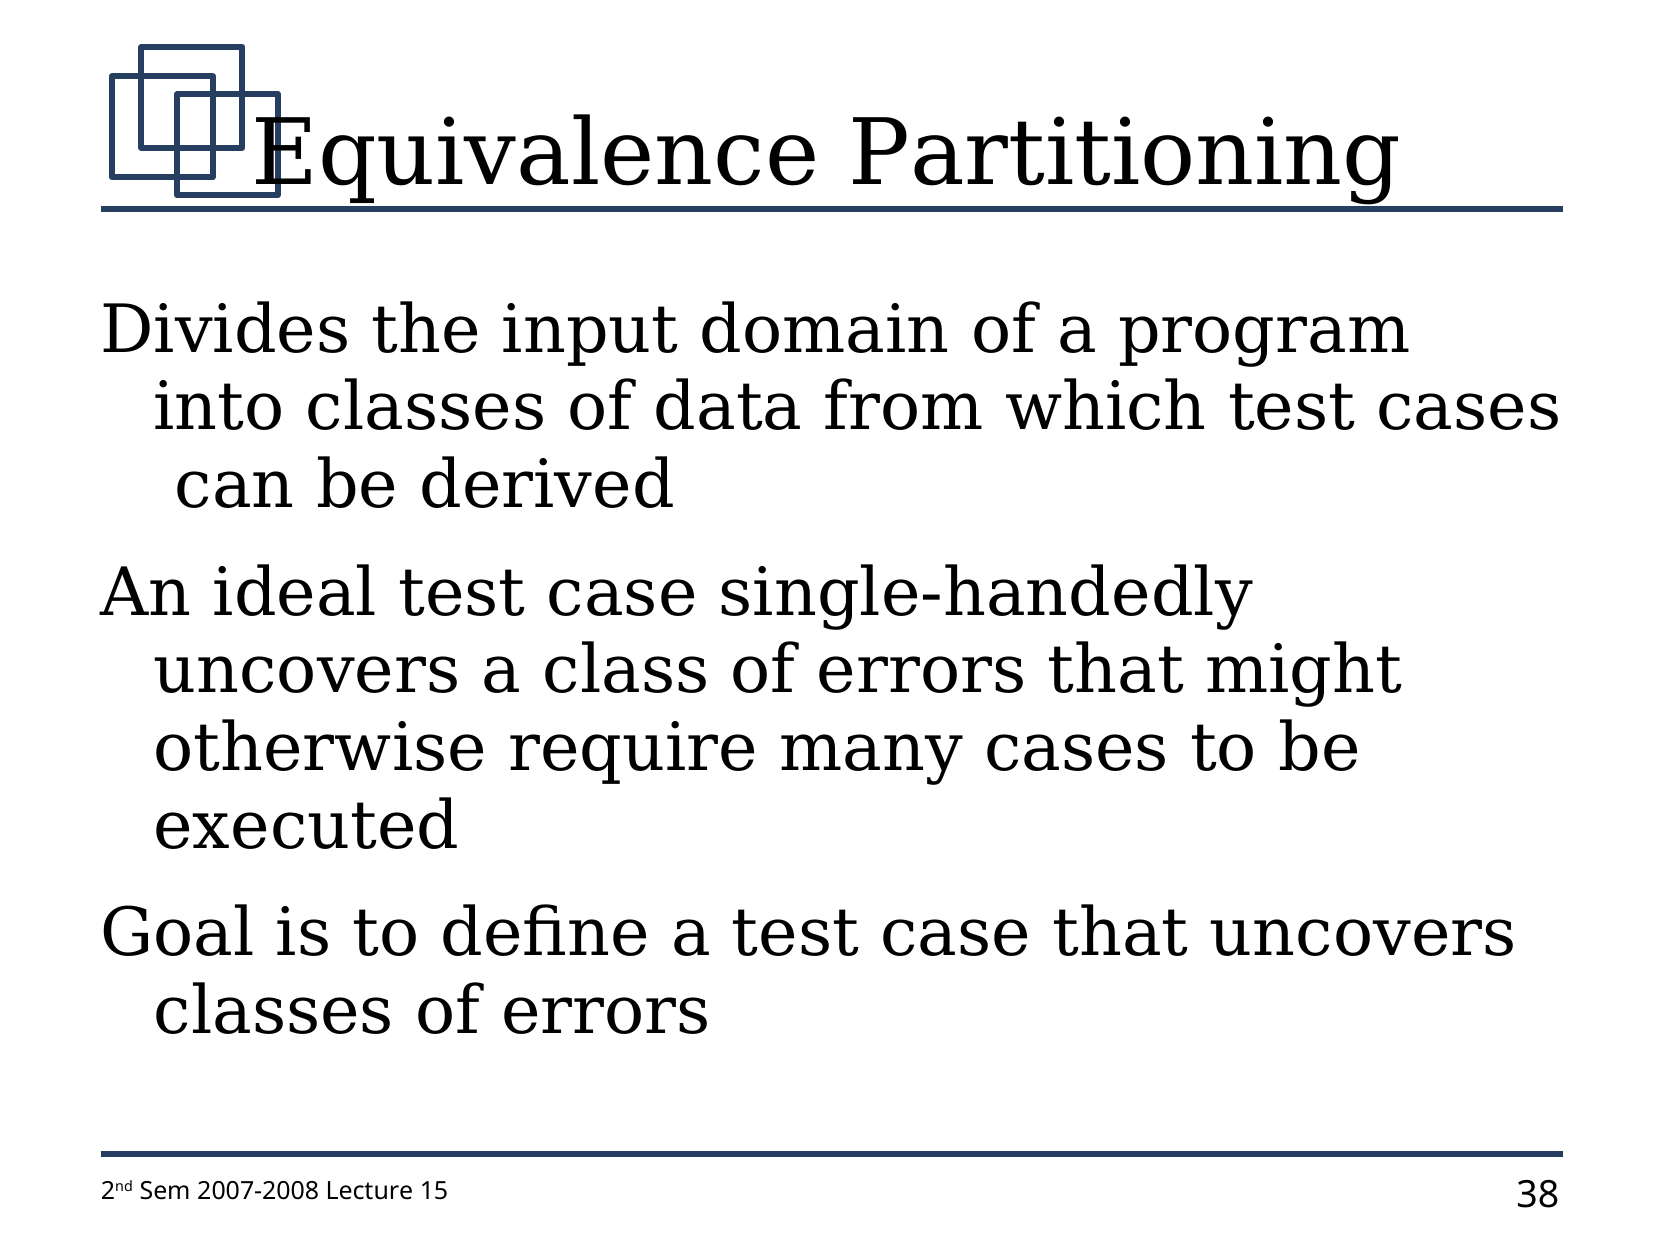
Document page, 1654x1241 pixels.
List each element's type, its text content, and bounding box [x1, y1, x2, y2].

title Equivalence Partitioning [82, 49, 1571, 257]
list Divides the input domain of a program into classes of data from which test cases can be derived An ideal test case single-handedly uncovers a class of errors that might otherwise require many cases to be executed Goal is to define a test case that uncovers classes of errors [82, 290, 1571, 1109]
